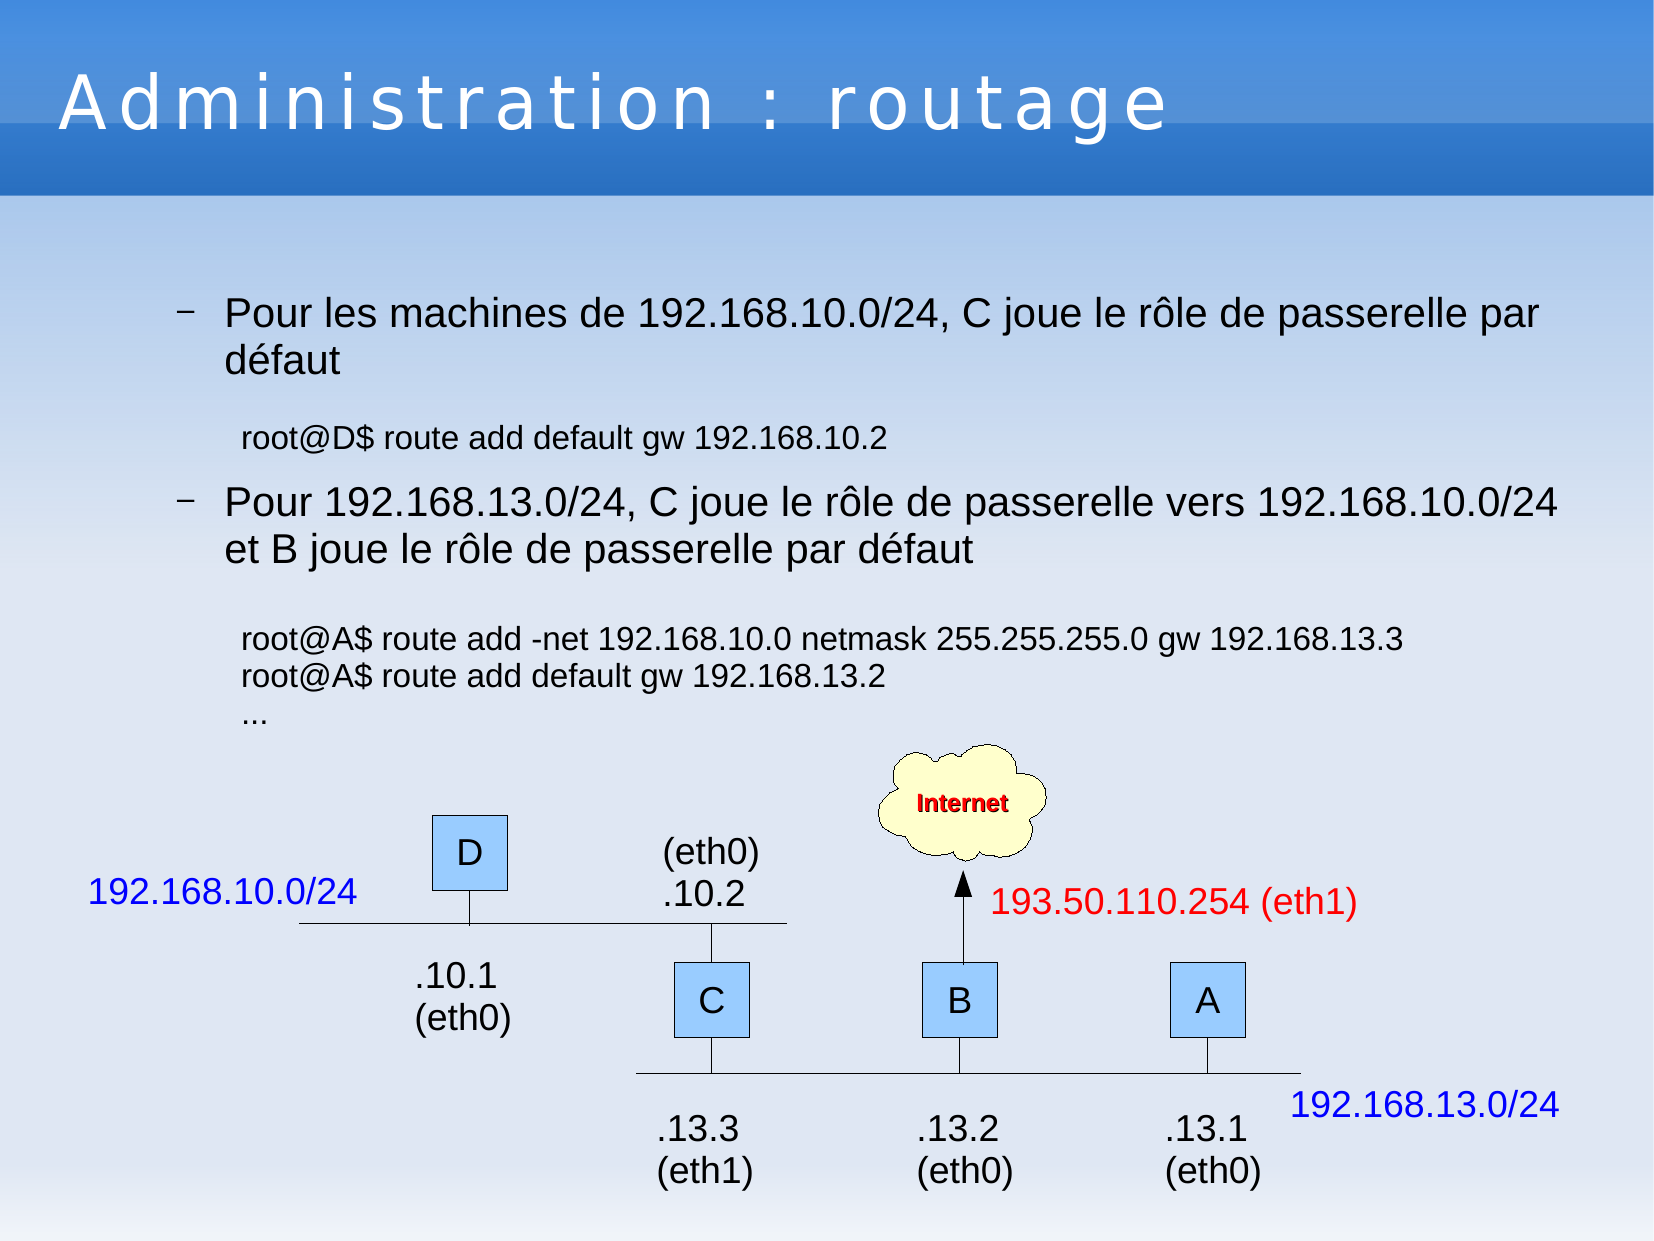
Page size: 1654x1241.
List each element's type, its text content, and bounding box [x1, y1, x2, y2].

text_box Internet [878, 744, 1047, 862]
title Administration : routage [59, 36, 1576, 171]
text_box root@D$ route add default gw 192.168.10.2 [226, 412, 1613, 465]
text_box 192.168.10.0/24 [72, 862, 373, 920]
text_box .10.1 (eth0) [399, 946, 528, 1046]
text_box .13.2 (eth0) [901, 1100, 1030, 1200]
text_box 192.168.13.0/24 [1275, 1075, 1576, 1133]
text_box D [432, 815, 508, 891]
text_box .13.1 (eth0) [1149, 1100, 1278, 1200]
text_box root@A$ route add -net 192.168.10.0 netmask 255.255.255.0 gw 192.168.13.3 root@A$ route add default gw 192.168.13.2 ... [226, 612, 1613, 741]
text_box B [922, 962, 998, 1038]
list Pour les machines de 192.168.10.0/24, C joue le rôle de passerelle par défaut Pour 192.168.13.0/24, C joue le rôle de passerelle vers 192.168.10.0/24 et B joue le rôle de passerelle par défaut [82, 290, 1571, 1109]
text_box C [674, 962, 750, 1038]
text_box .13.3 (eth1) [641, 1100, 770, 1200]
text_box (eth0) .10.2 [647, 822, 776, 922]
text_box 193.50.110.254 (eth1) [975, 872, 1388, 930]
text_box A [1170, 962, 1246, 1038]
picture [0, 0, 1654, 1241]
